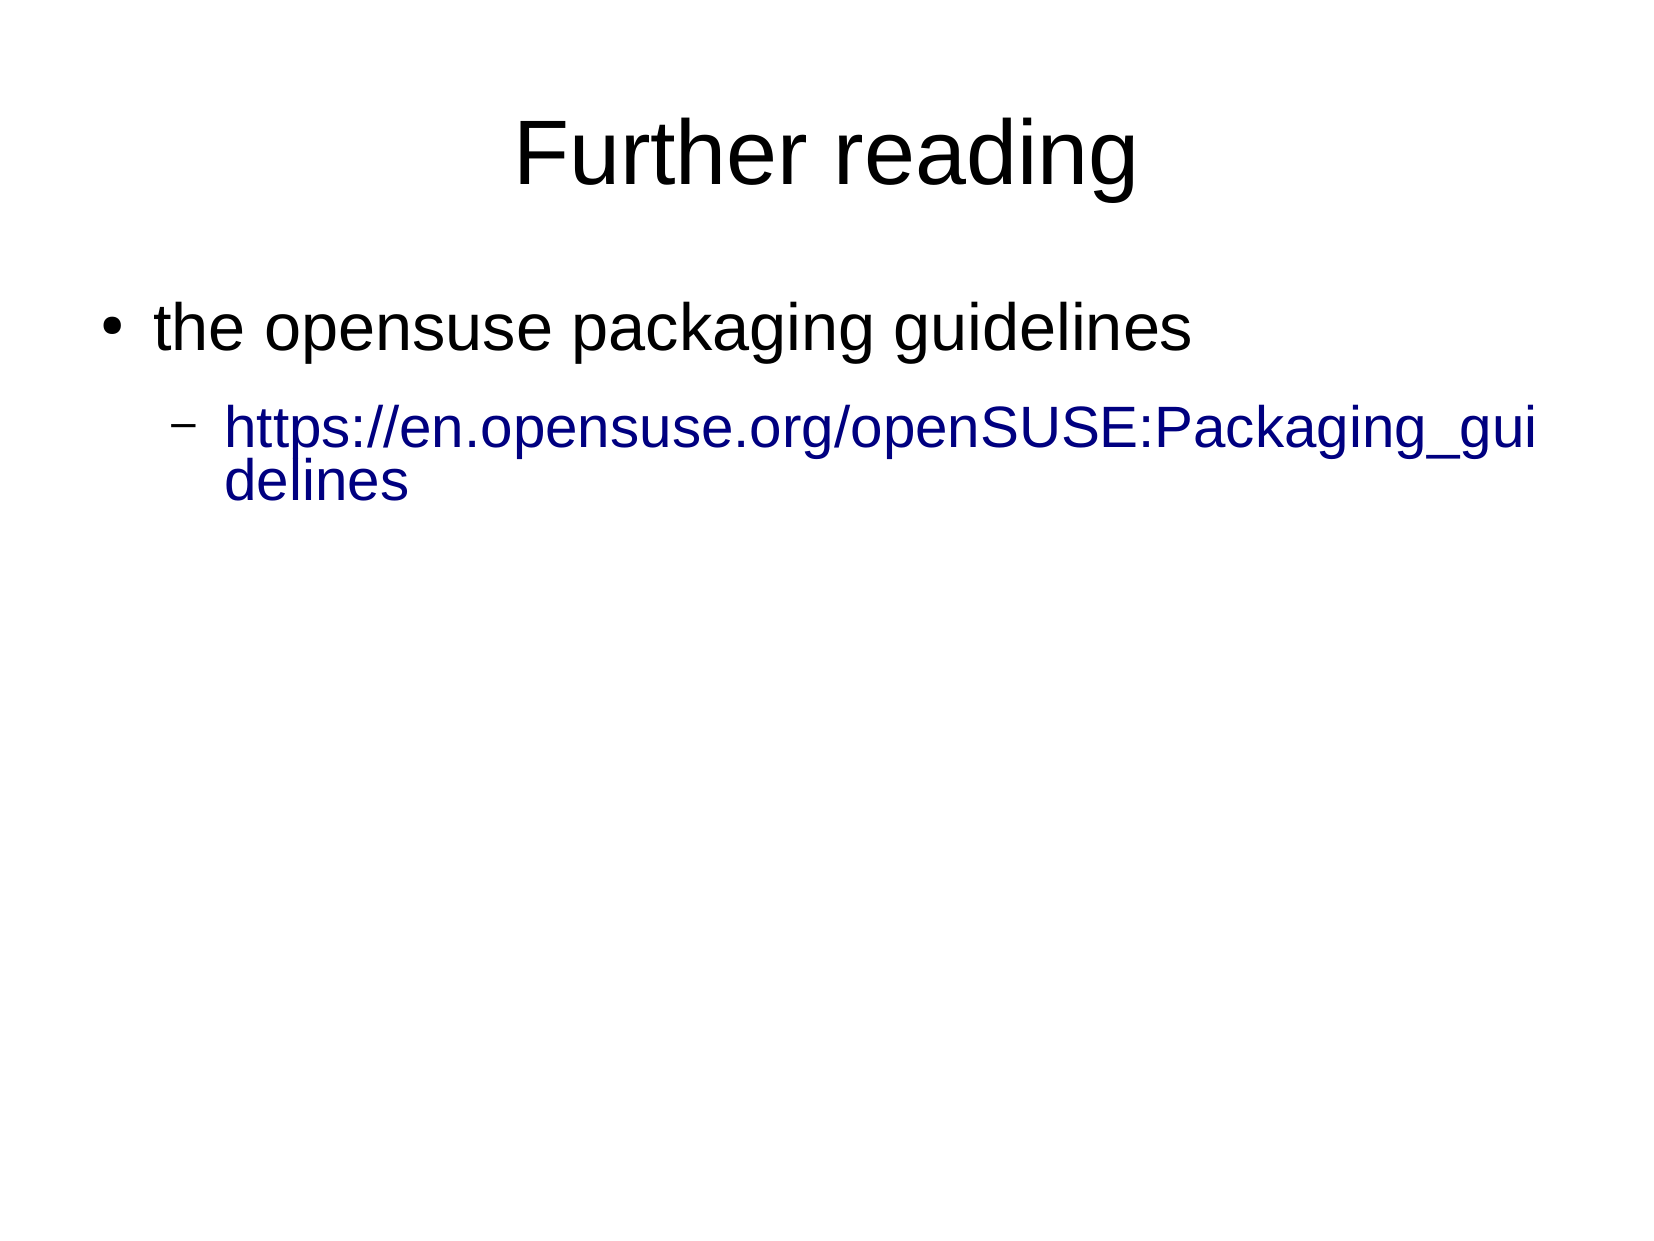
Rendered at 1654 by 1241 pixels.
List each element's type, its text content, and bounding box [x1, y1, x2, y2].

title Further reading [82, 49, 1571, 257]
list the opensuse packaging guidelines https://en.opensuse.org/openSUSE:Packaging_guidelines [82, 290, 1571, 1010]
